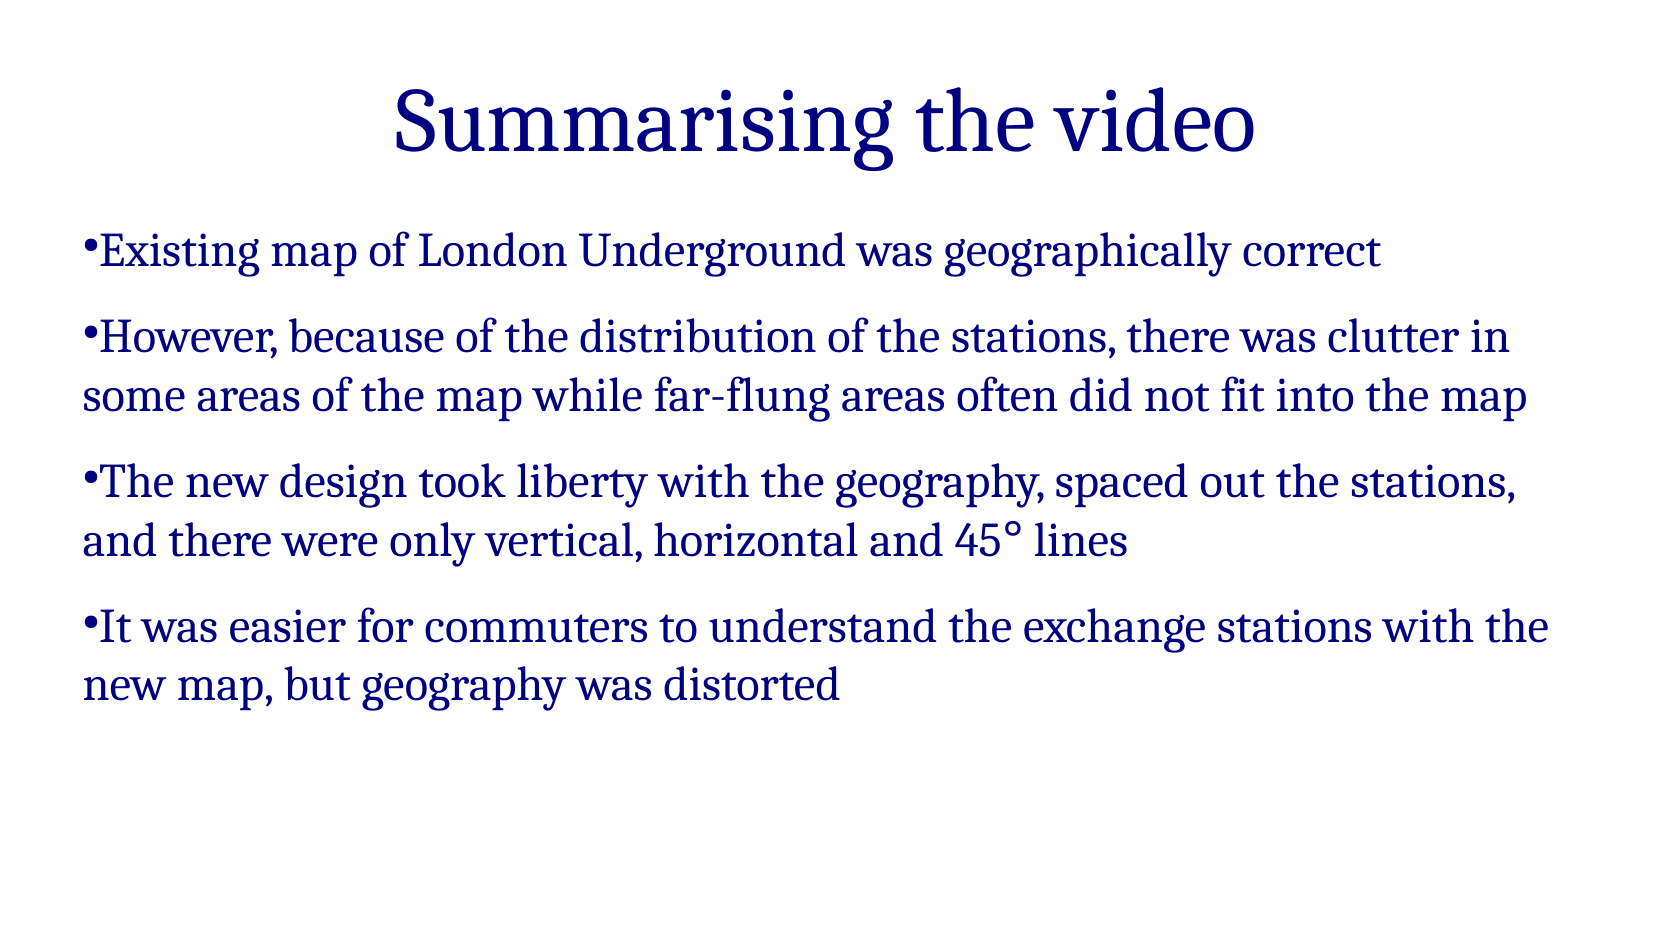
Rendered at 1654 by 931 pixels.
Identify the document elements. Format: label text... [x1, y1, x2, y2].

list Existing map of London Underground was geographically correct However, because of the distribution of the stations, there was clutter in some areas of the map while far-flung areas often did not fit into the map The new design took liberty with the geography, spaced out the stations, and there were only vertical, horizontal and 45° lines It was easier for commuters to understand the exchange stations with the new map, but geography was distorted [82, 217, 1571, 758]
title Summarising the video [82, 37, 1571, 193]
